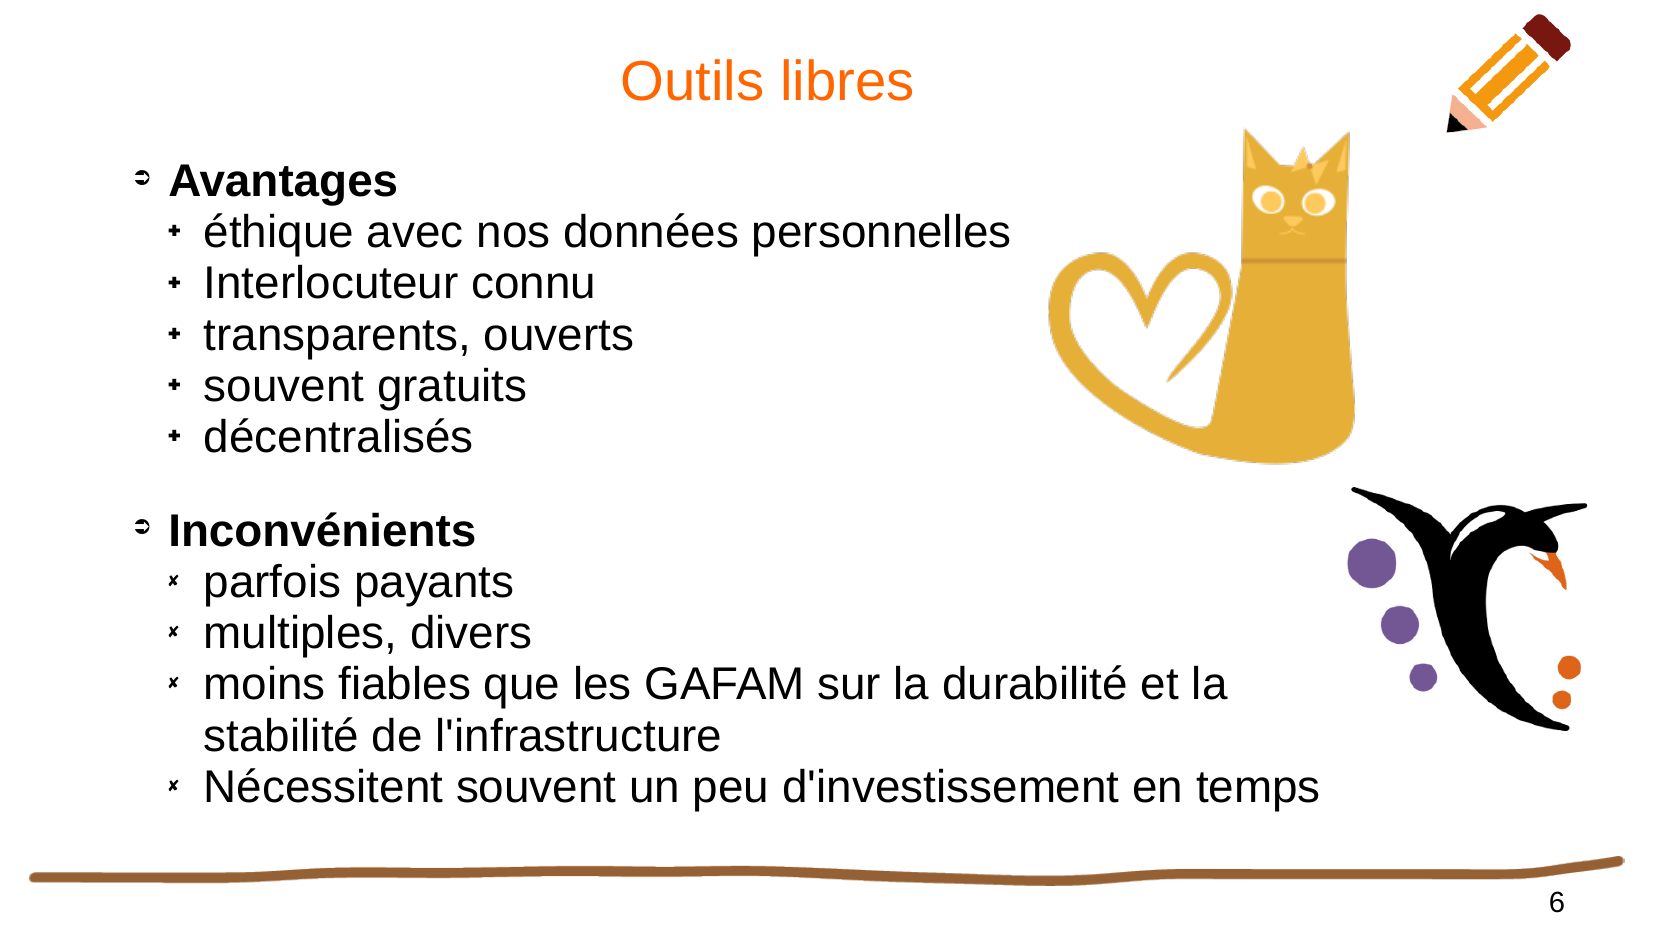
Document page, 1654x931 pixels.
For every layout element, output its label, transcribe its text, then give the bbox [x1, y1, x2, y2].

picture [29, 856, 1625, 886]
text_box Avantages éthique avec nos données personnelles Interlocuteur connu transparents, ouverts souvent gratuits décentralisés Inconvénients parfois payants multiples, divers moins fiables que les GAFAM sur la durabilité et la stabilité de l'infrastructure Nécessitent souvent un peu d'investissement en temps [118, 147, 1359, 857]
picture [974, 62, 1654, 798]
picture [1446, 14, 1571, 133]
title Outils libres [88, 29, 1447, 133]
